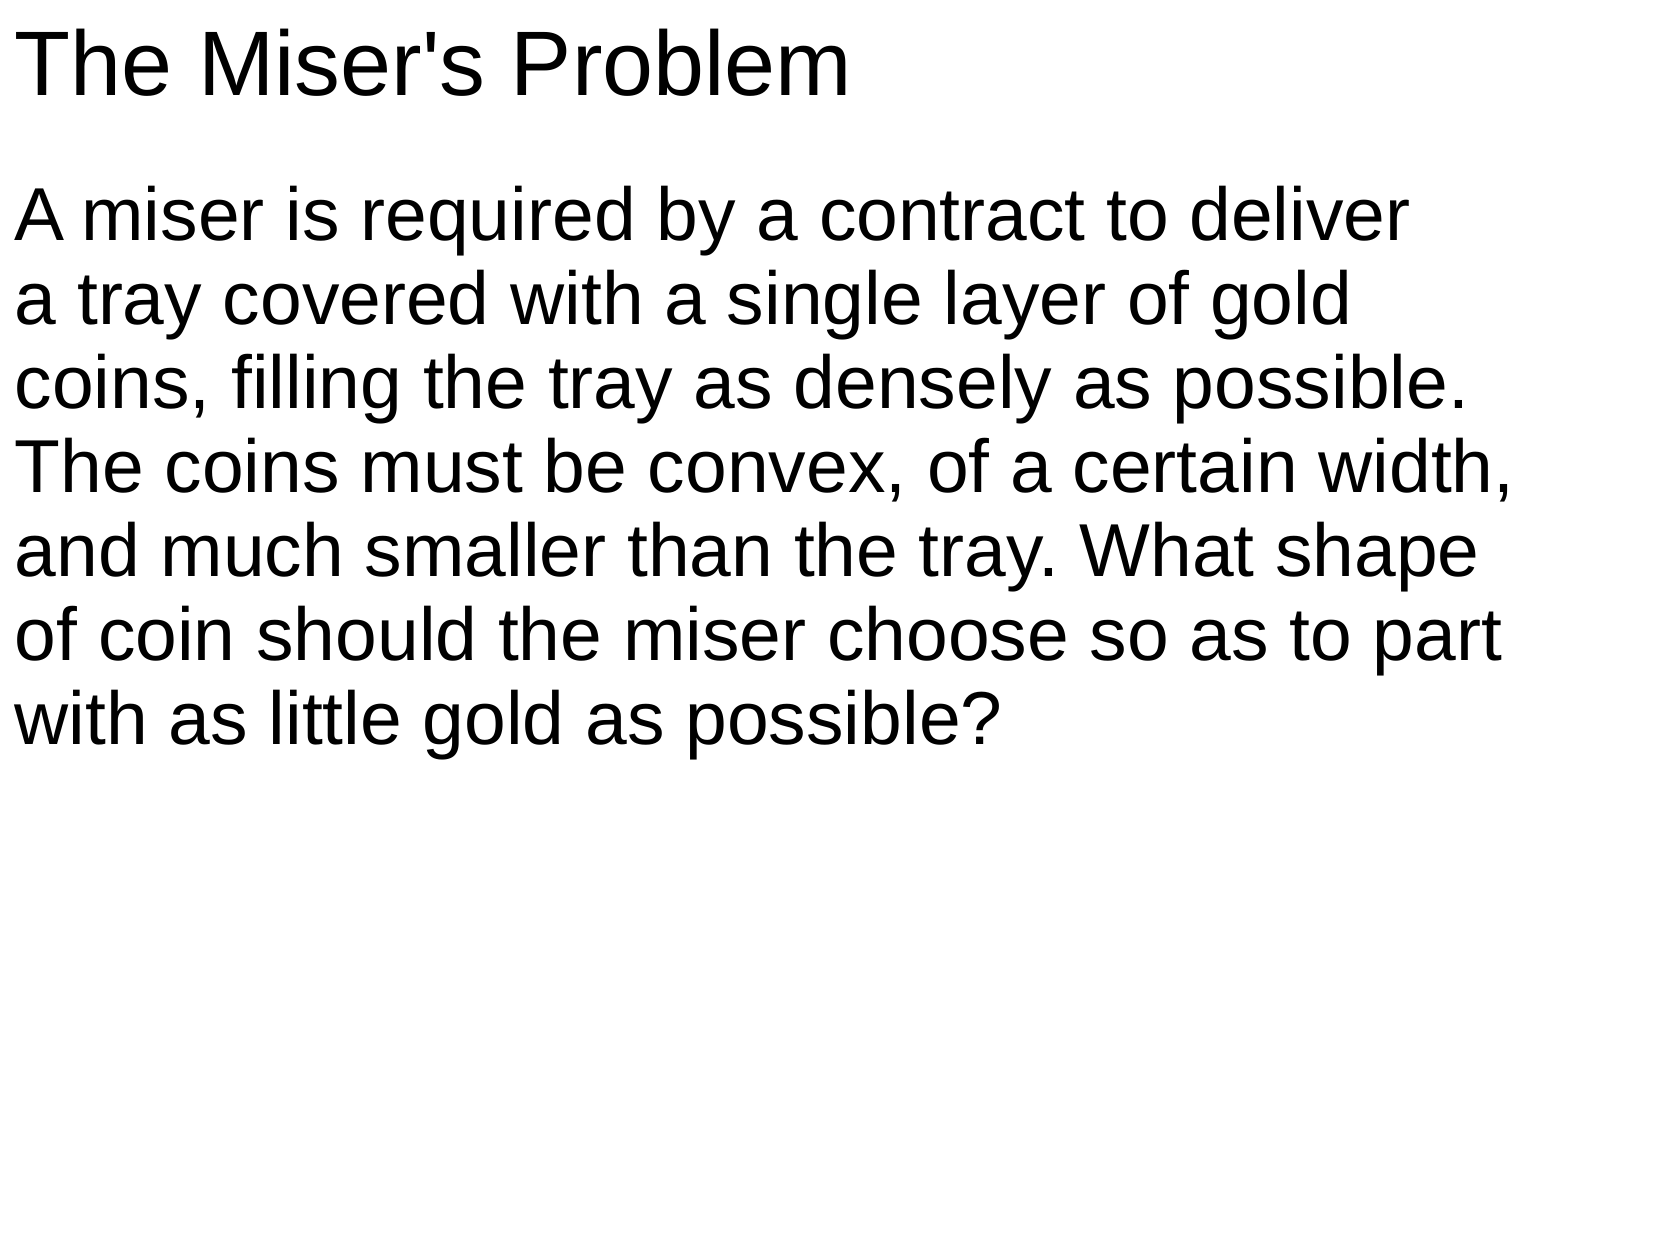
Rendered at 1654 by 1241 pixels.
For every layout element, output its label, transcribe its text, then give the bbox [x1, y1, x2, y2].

text_box The Miser's Problem [0, 5, 1654, 226]
text_box A miser is required by a contract to deliver a tray covered with a single layer of gold coins, filling the tray as densely as possible. The coins must be convex, of a certain width, and much smaller than the tray. What shape of coin should the miser choose so as to part with as little gold as possible? [0, 165, 1567, 768]
